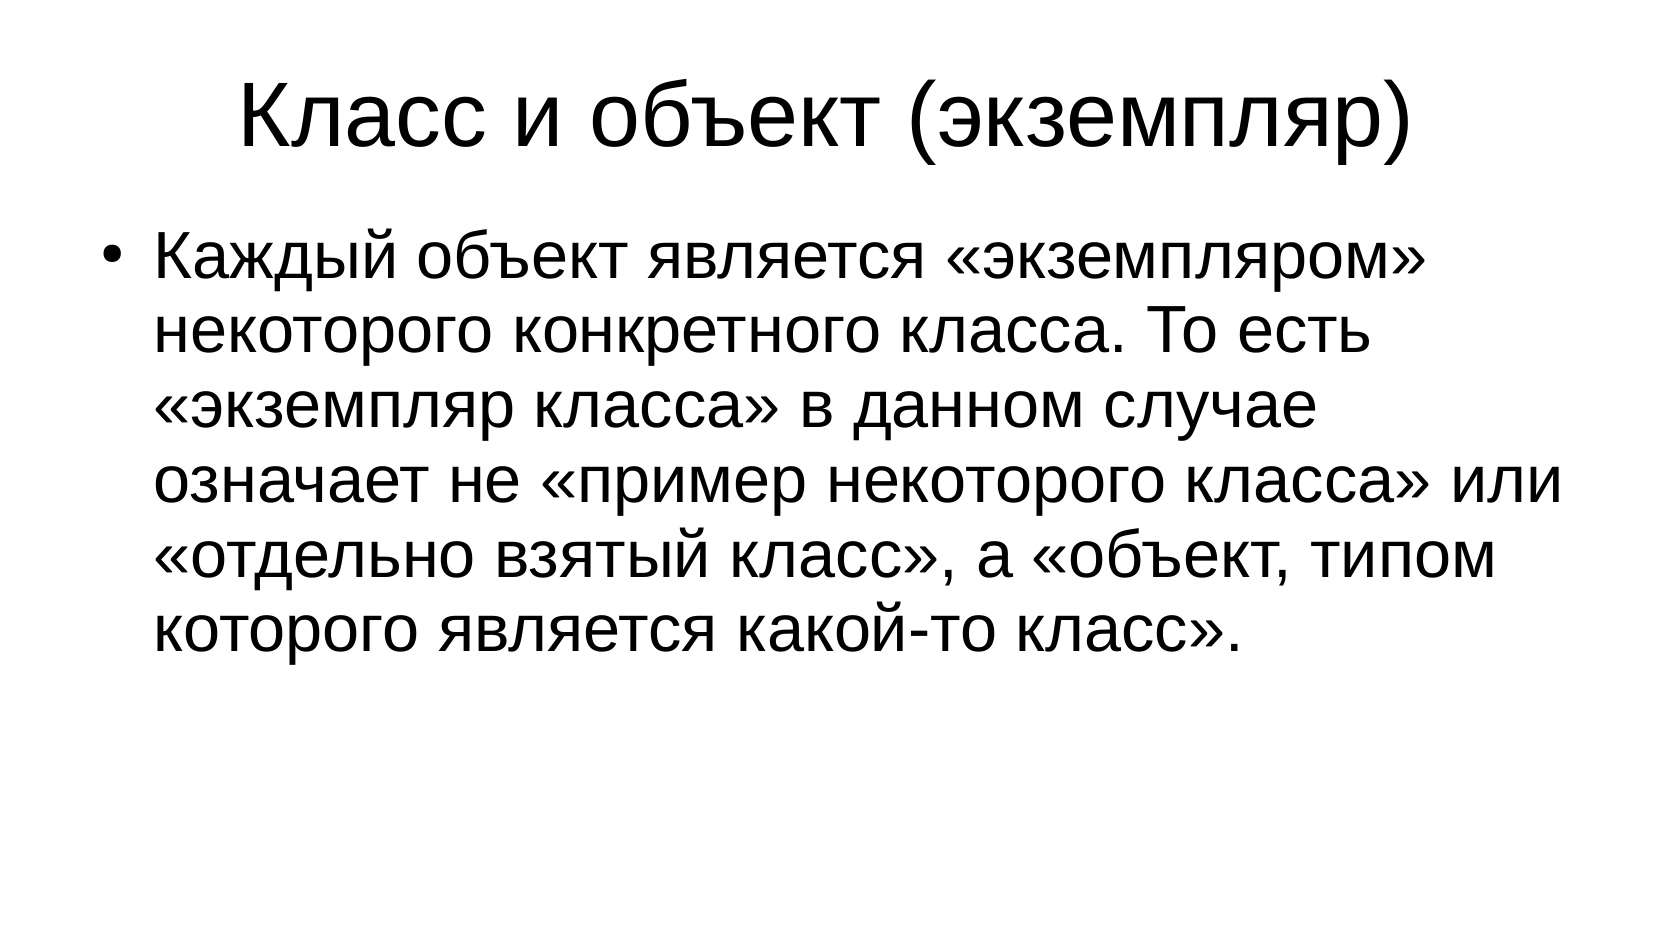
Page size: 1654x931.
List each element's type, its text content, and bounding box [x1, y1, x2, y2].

list Каждый объект является «экземпляром» некоторого конкретного класса. То есть «экземпляр класса» в данном случае означает не «пример некоторого класса» или «отдельно взятый класс», а «объект, типом которого является какой-то класс». [82, 217, 1571, 758]
title Класс и объект (экземпляр) [82, 37, 1571, 193]
